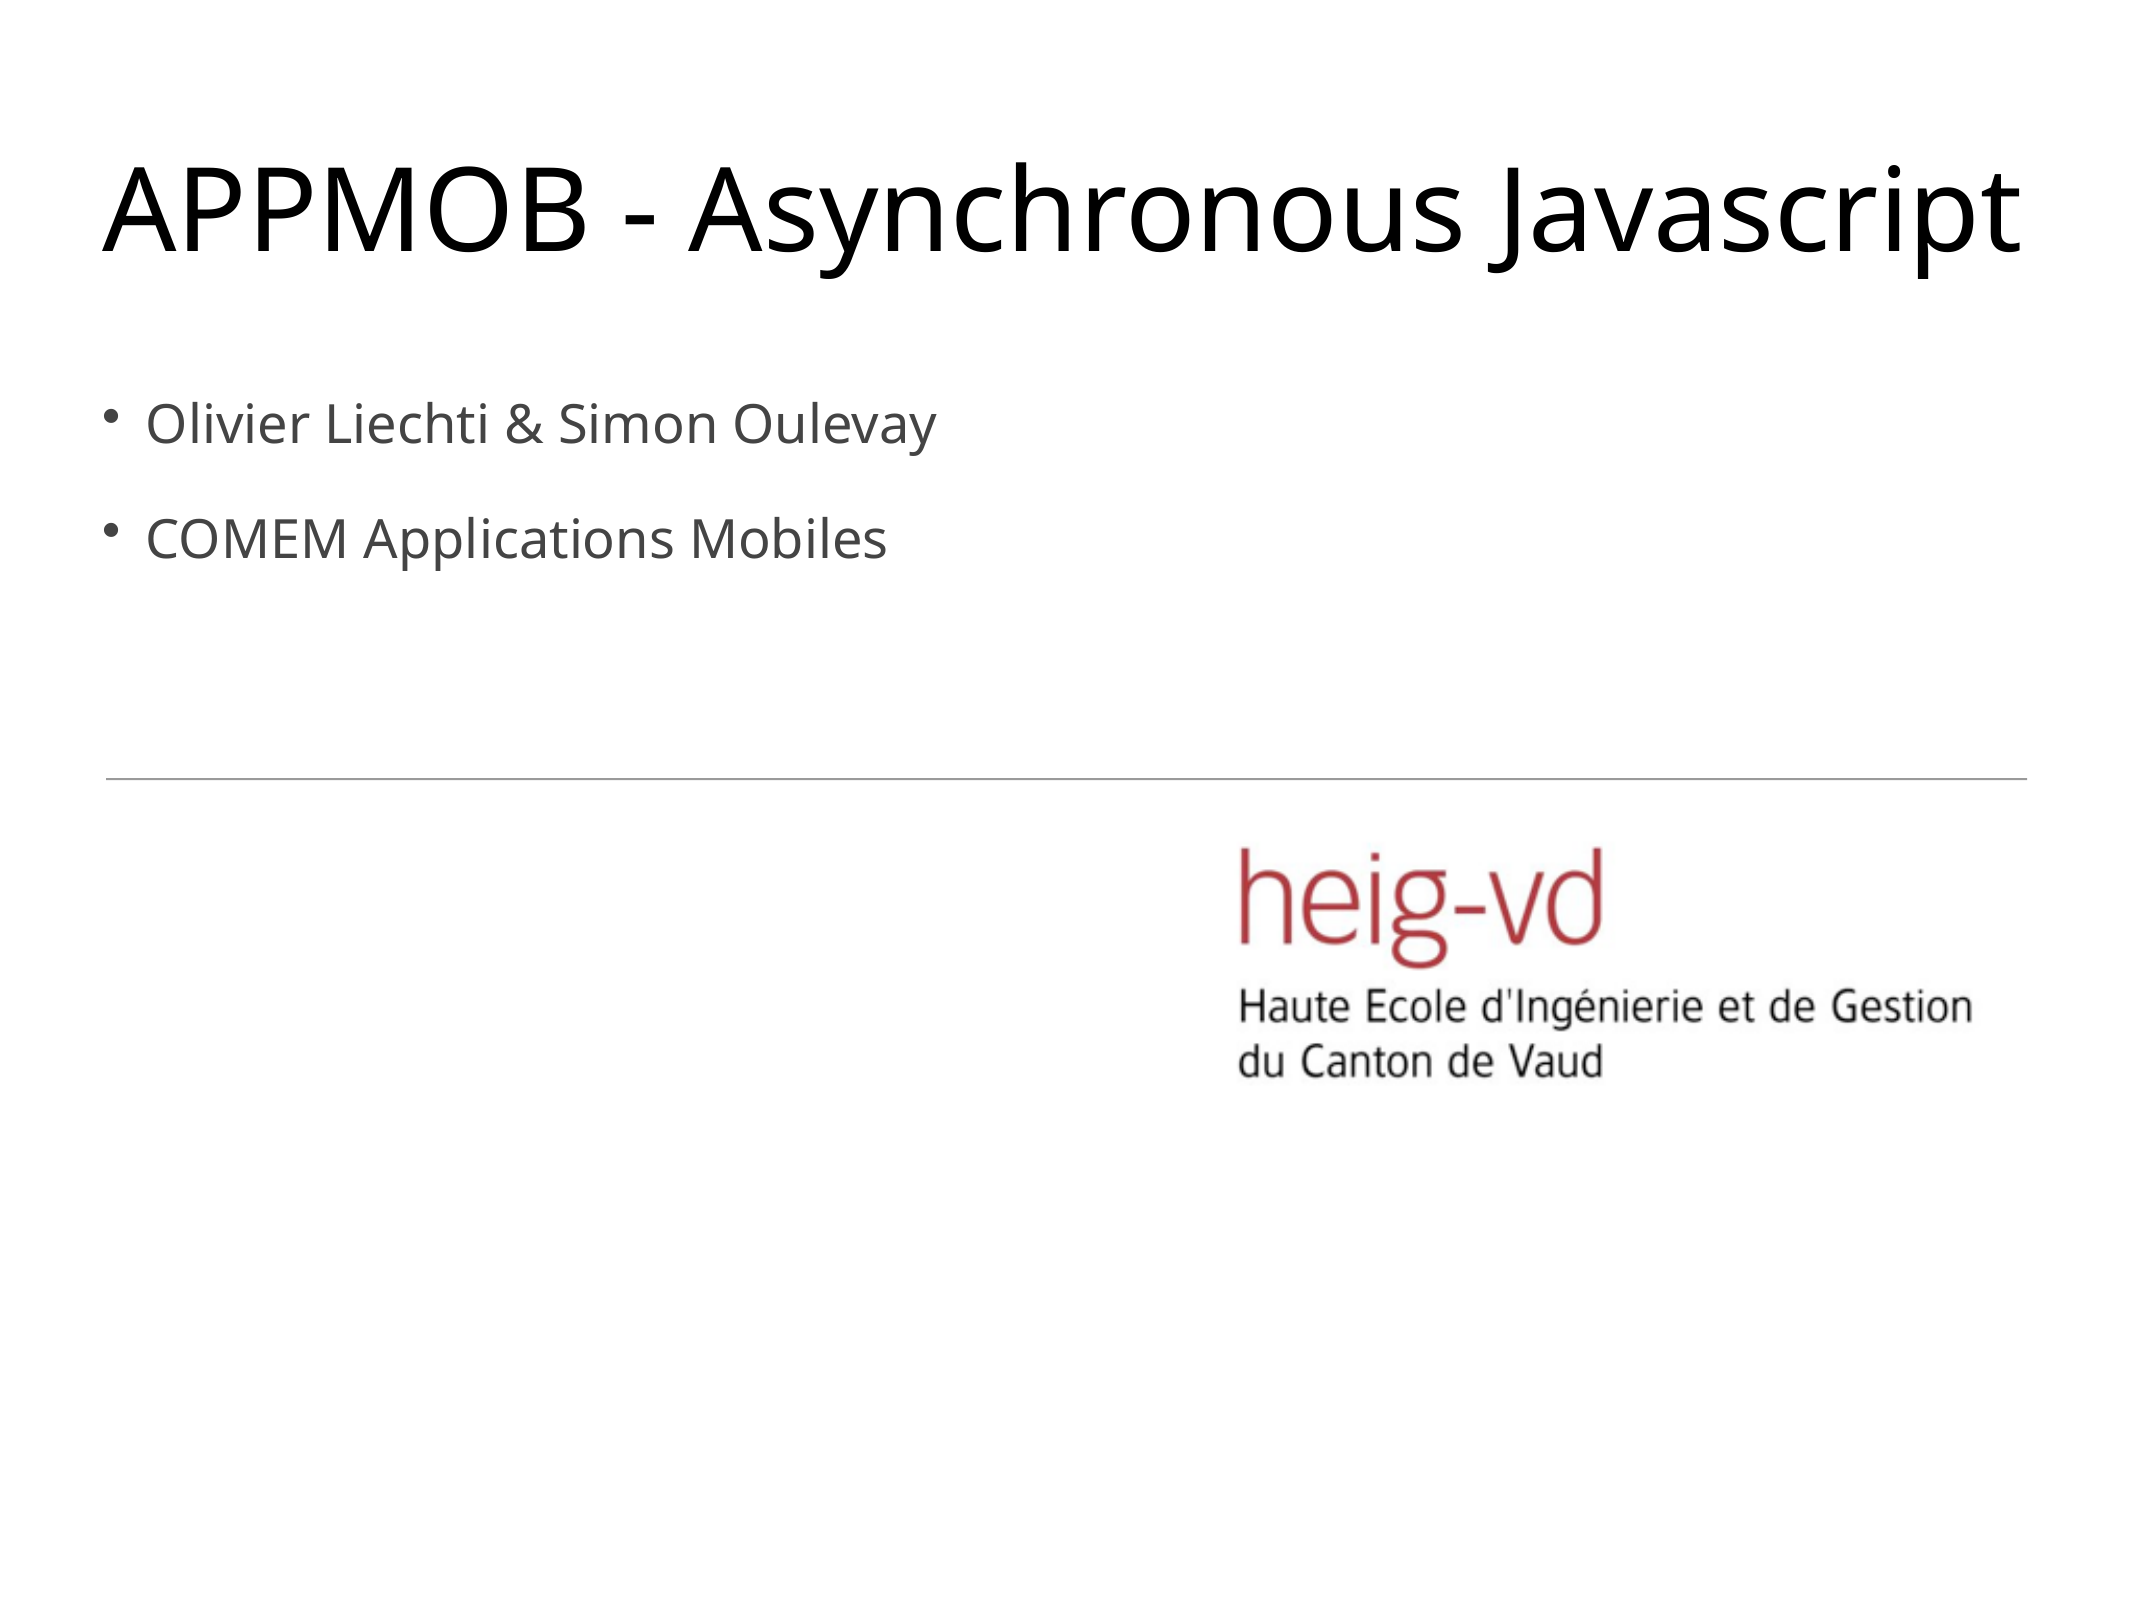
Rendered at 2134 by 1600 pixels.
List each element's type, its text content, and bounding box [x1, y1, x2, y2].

subtitle Olivier Liechti & Simon Oulevay COMEM Applications Mobiles [93, 381, 2040, 1459]
title APPMOB - Asynchronous Javascript [93, 54, 2040, 284]
